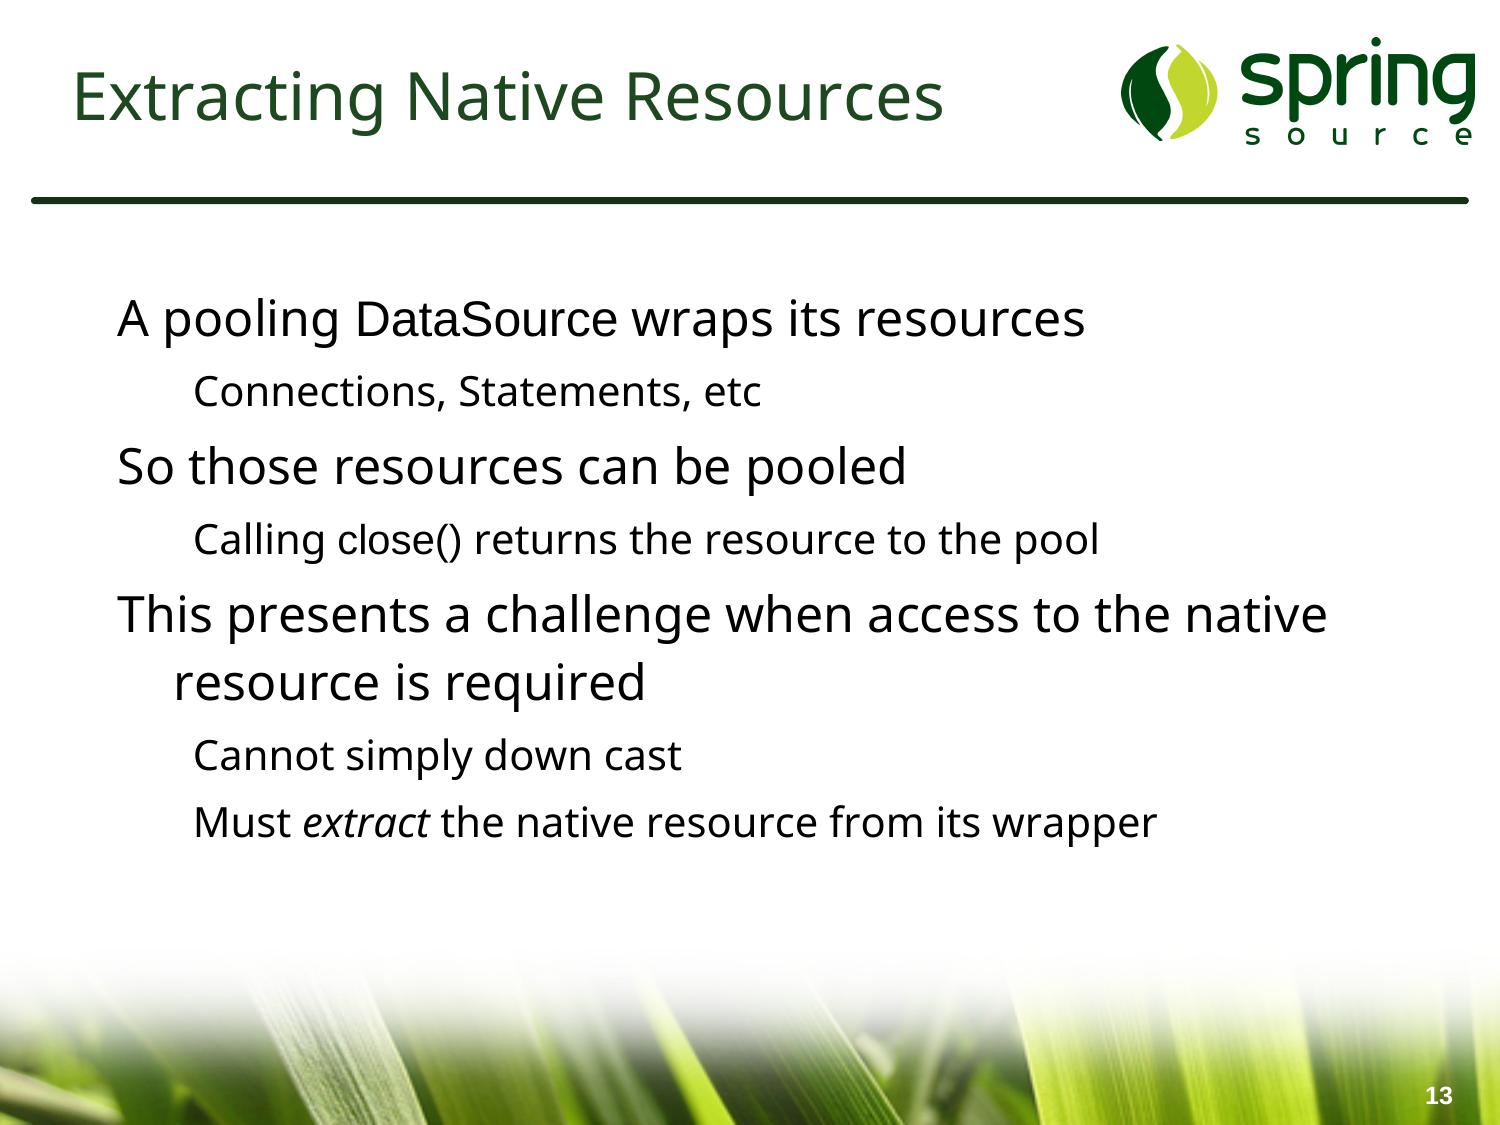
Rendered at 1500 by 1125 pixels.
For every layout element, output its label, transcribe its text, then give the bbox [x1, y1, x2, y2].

title Extracting Native Resources [56, 13, 1089, 176]
picture [1121, 37, 1475, 145]
list A pooling DataSource wraps its resources Connections, Statements, etc So those resources can be pooled Calling close() returns the resource to the pool This presents a challenge when access to the native resource is required Cannot simply down cast Must extract the native resource from its wrapper [103, 275, 1394, 938]
picture [0, 944, 1500, 1125]
